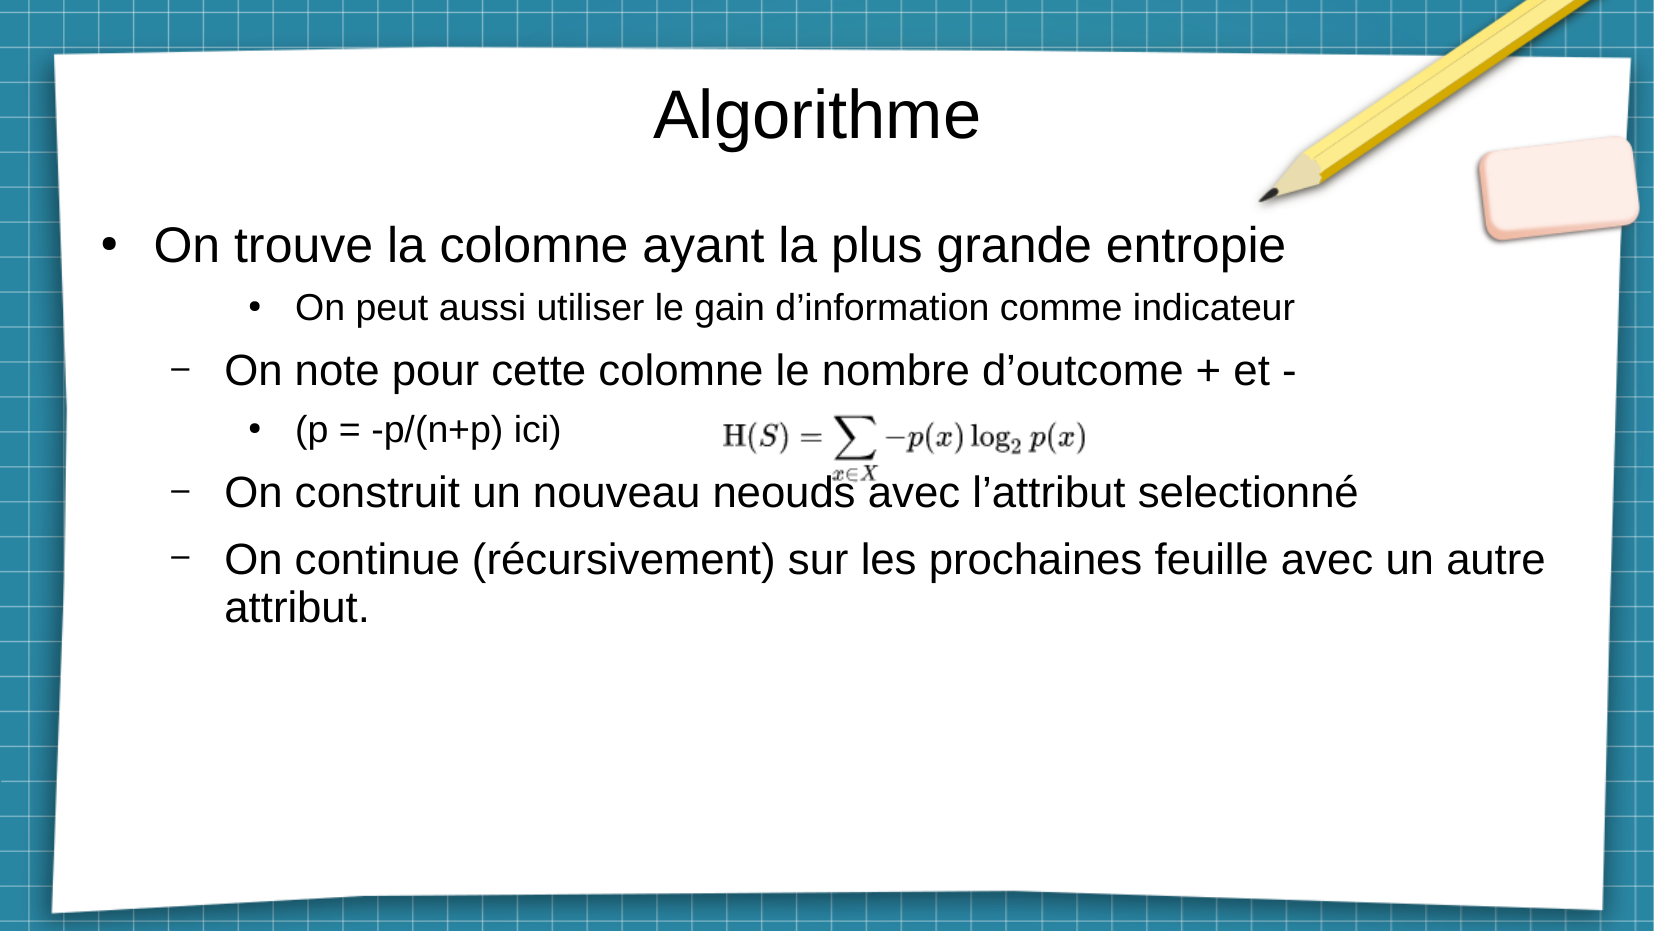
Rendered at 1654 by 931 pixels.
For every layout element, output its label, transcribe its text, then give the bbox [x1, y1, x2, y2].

title Algorithme [82, 37, 1571, 193]
picture [0, 0, 1654, 931]
list On trouve la colomne ayant la plus grande entropie On peut aussi utiliser le gain d’information comme indicateur On note pour cette colomne le nombre d’outcome + et - (p = -p/(n+p) ici) On construit un nouveau neouds avec l’attribut selectionné On continue (récursivement) sur les prochaines feuille avec un autre attribut. [82, 217, 1571, 758]
